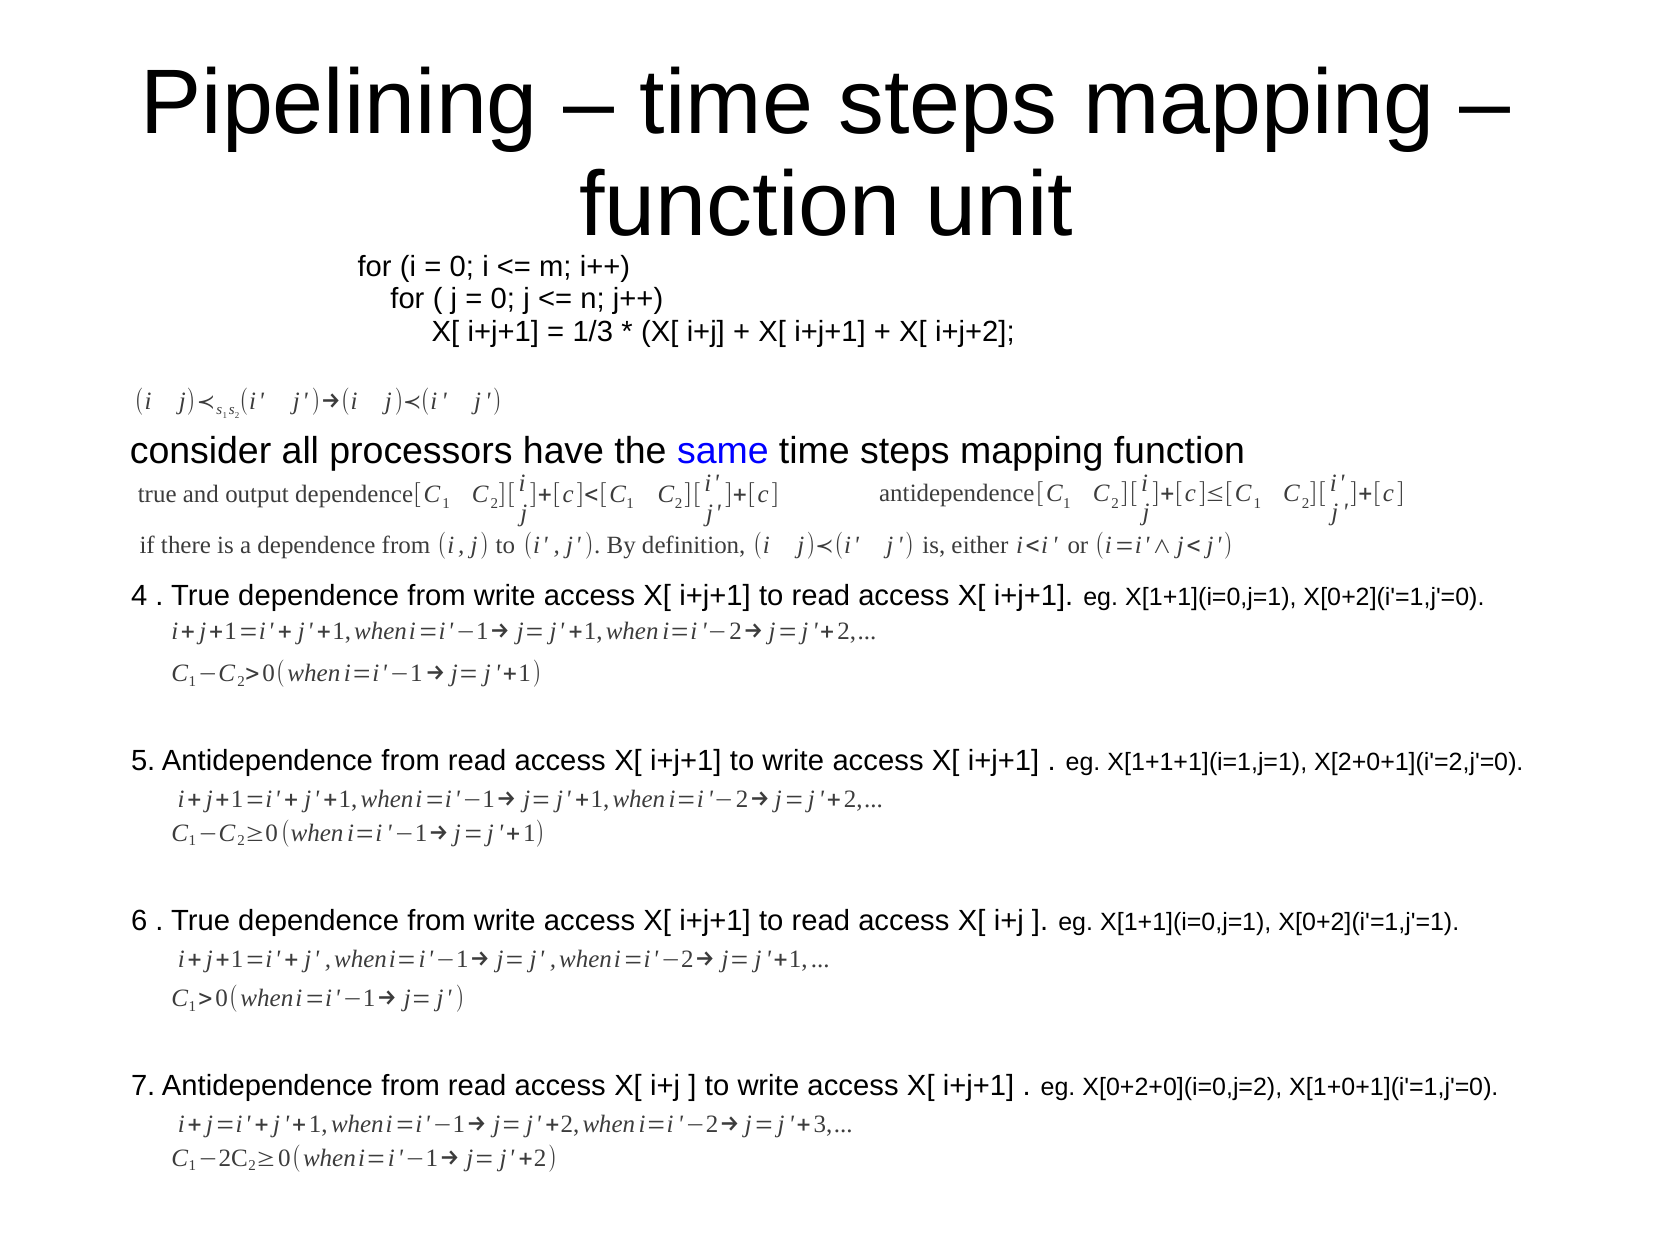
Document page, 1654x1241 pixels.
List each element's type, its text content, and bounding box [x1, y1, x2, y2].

chart [130, 469, 785, 527]
text_box 7. Antidependence from read access X[ i+j ] to write access X[ i+j+1] . eg. X[0+2+0](i=0,j=2), X[1+0+1](i'=1,j'=0). [116, 1061, 1542, 1119]
chart [171, 945, 836, 974]
chart [165, 1142, 563, 1175]
text_box for (i = 0; i <= m; i++) for ( j = 0; j <= n; j++) X[ i+j+1] = 1/3 * (X[ i+j] + X[ i+j+1] + X[ i+j+2]; [342, 242, 1177, 378]
chart [171, 1110, 860, 1139]
title Pipelining – time steps mapping – function unit [82, 49, 1571, 257]
text_box 4 . True dependence from write access X[ i+j+1] to read access X[ i+j+1]. eg. X[1+1](i=0,j=1), X[0+2](i'=1,j'=0). [116, 571, 1557, 646]
chart [165, 658, 547, 691]
chart [165, 817, 551, 850]
chart [165, 617, 883, 646]
chart [133, 469, 1411, 561]
text_box 6 . True dependence from write access X[ i+j+1] to read access X[ i+j ]. eg. X[1+1](i=0,j=1), X[0+2](i'=1,j'=1). [116, 896, 1557, 970]
chart [171, 785, 890, 814]
chart [165, 983, 470, 1016]
chart [128, 384, 508, 421]
text_box consider all processors have the same time steps mapping function [115, 421, 1306, 479]
text_box 5. Antidependence from read access X[ i+j+1] to write access X[ i+j+1] . eg. X[1+1+1](i=1,j=1), X[2+0+1](i'=2,j'=0). [116, 736, 1542, 794]
